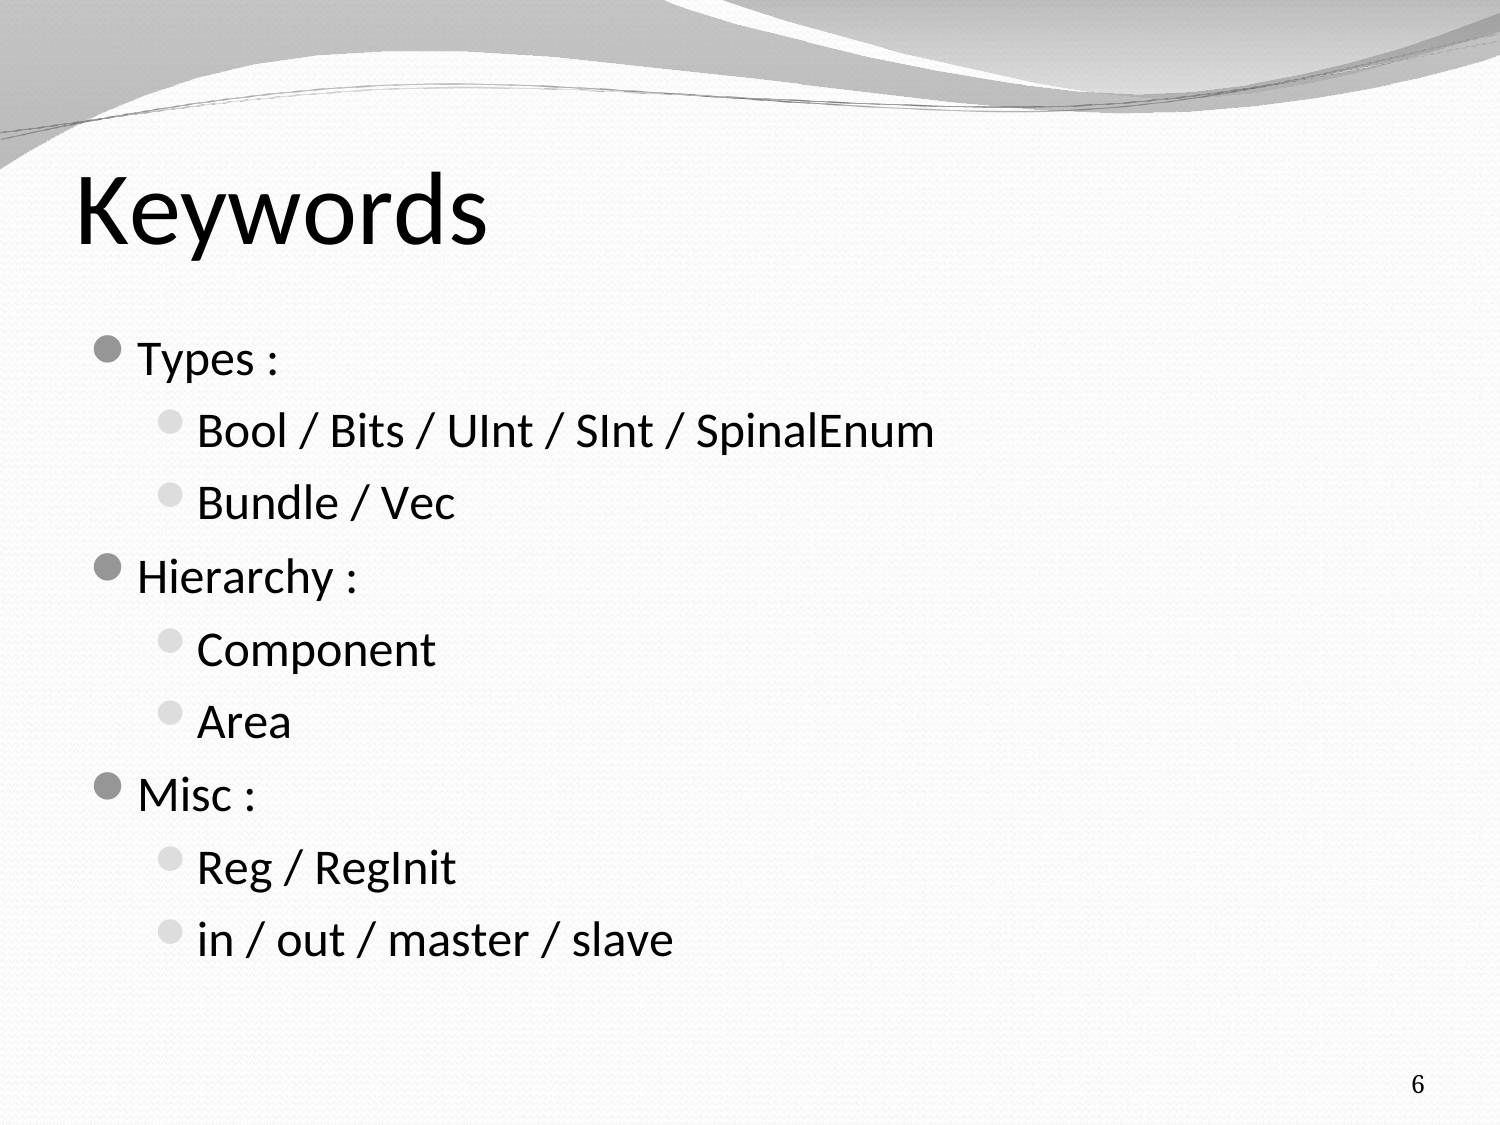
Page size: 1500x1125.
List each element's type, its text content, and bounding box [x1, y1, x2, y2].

text_box <numéro> [1299, 1042, 1426, 1103]
list Types : Bool / Bits / UInt / SInt / SpinalEnum Bundle / Vec Hierarchy : Component Area Misc : Reg / RegInit in / out / master / slave [75, 317, 1426, 953]
picture [0, 0, 1500, 1125]
title Keywords [75, 78, 1426, 266]
